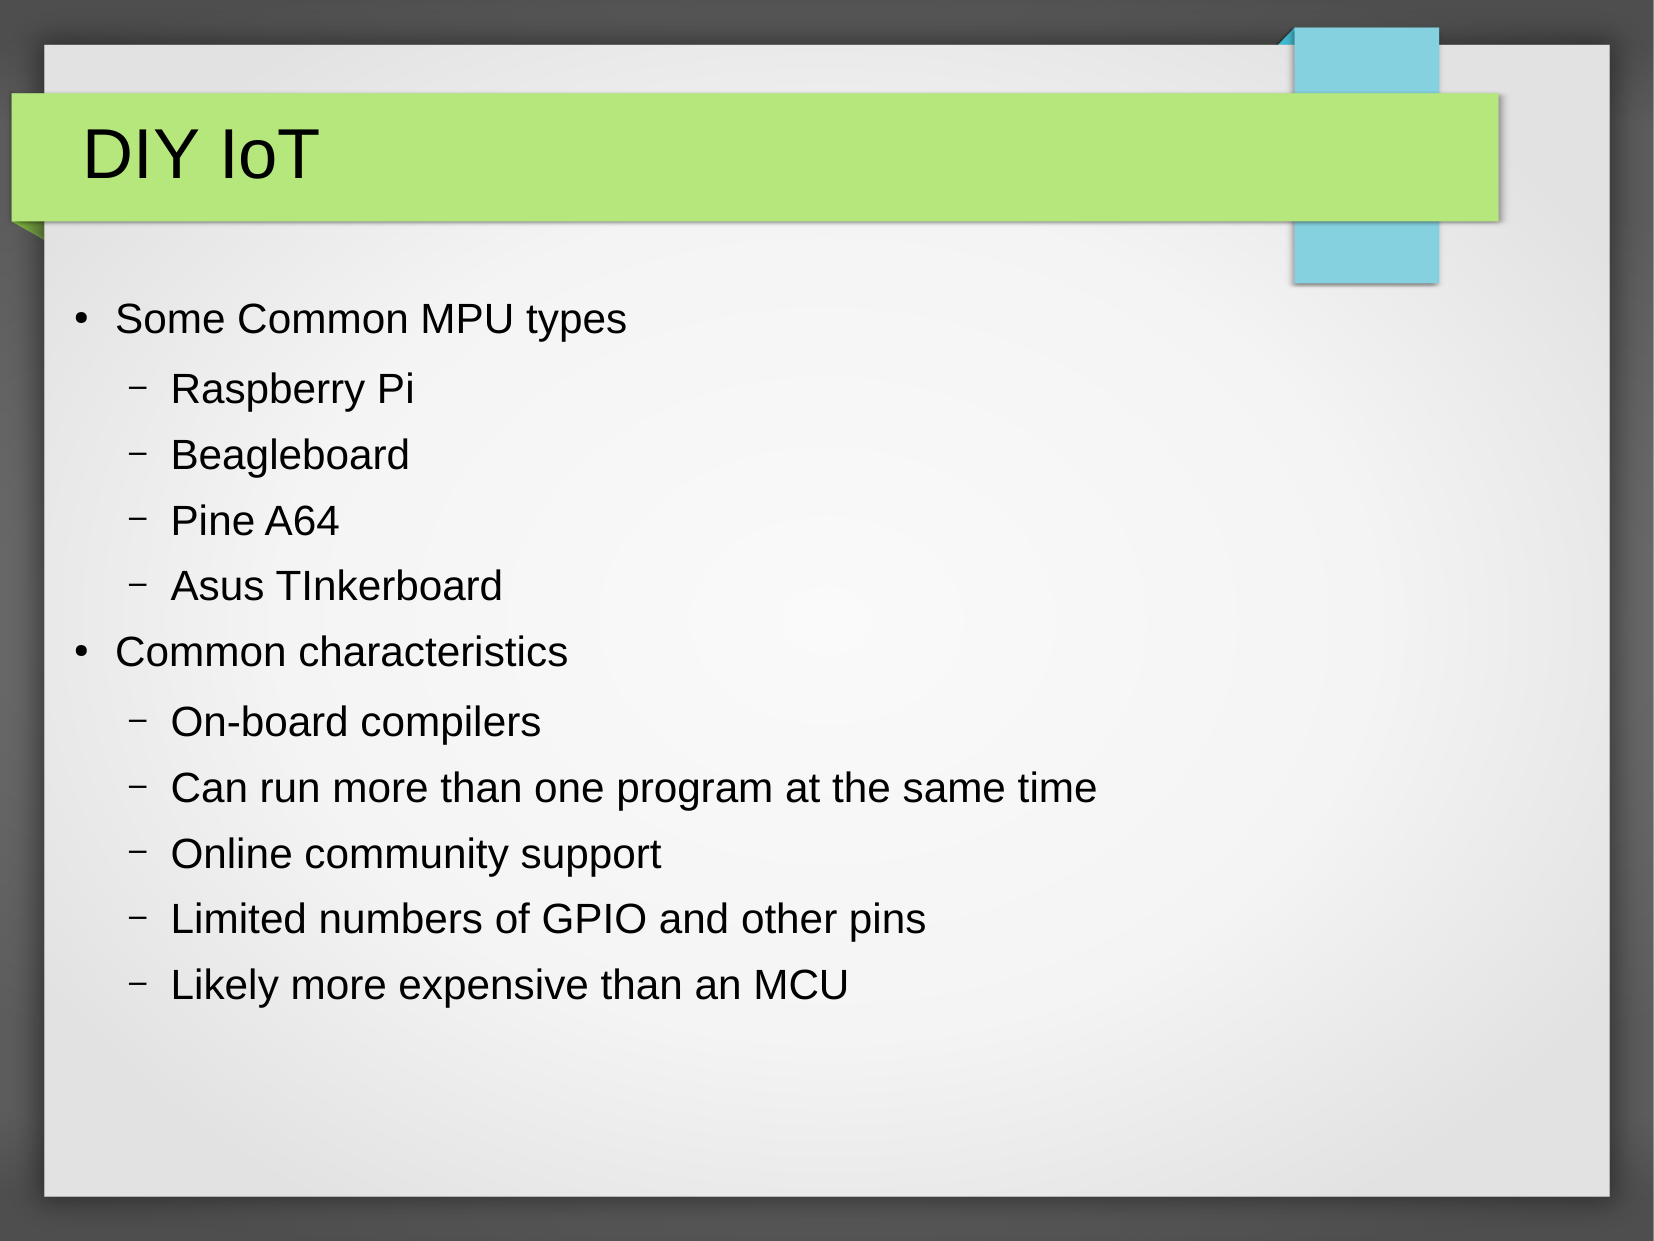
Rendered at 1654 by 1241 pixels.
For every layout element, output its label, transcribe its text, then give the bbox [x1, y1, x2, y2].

title DIY IoT [82, 94, 1264, 213]
list Some Common MPU types Raspberry Pi Beagleboard Pine A64 Asus TInkerboard Common characteristics On-board compilers Can run more than one program at the same time Online community support Limited numbers of GPIO and other pins Likely more expensive than an MCU [60, 295, 1549, 1015]
picture [0, 0, 1654, 1241]
